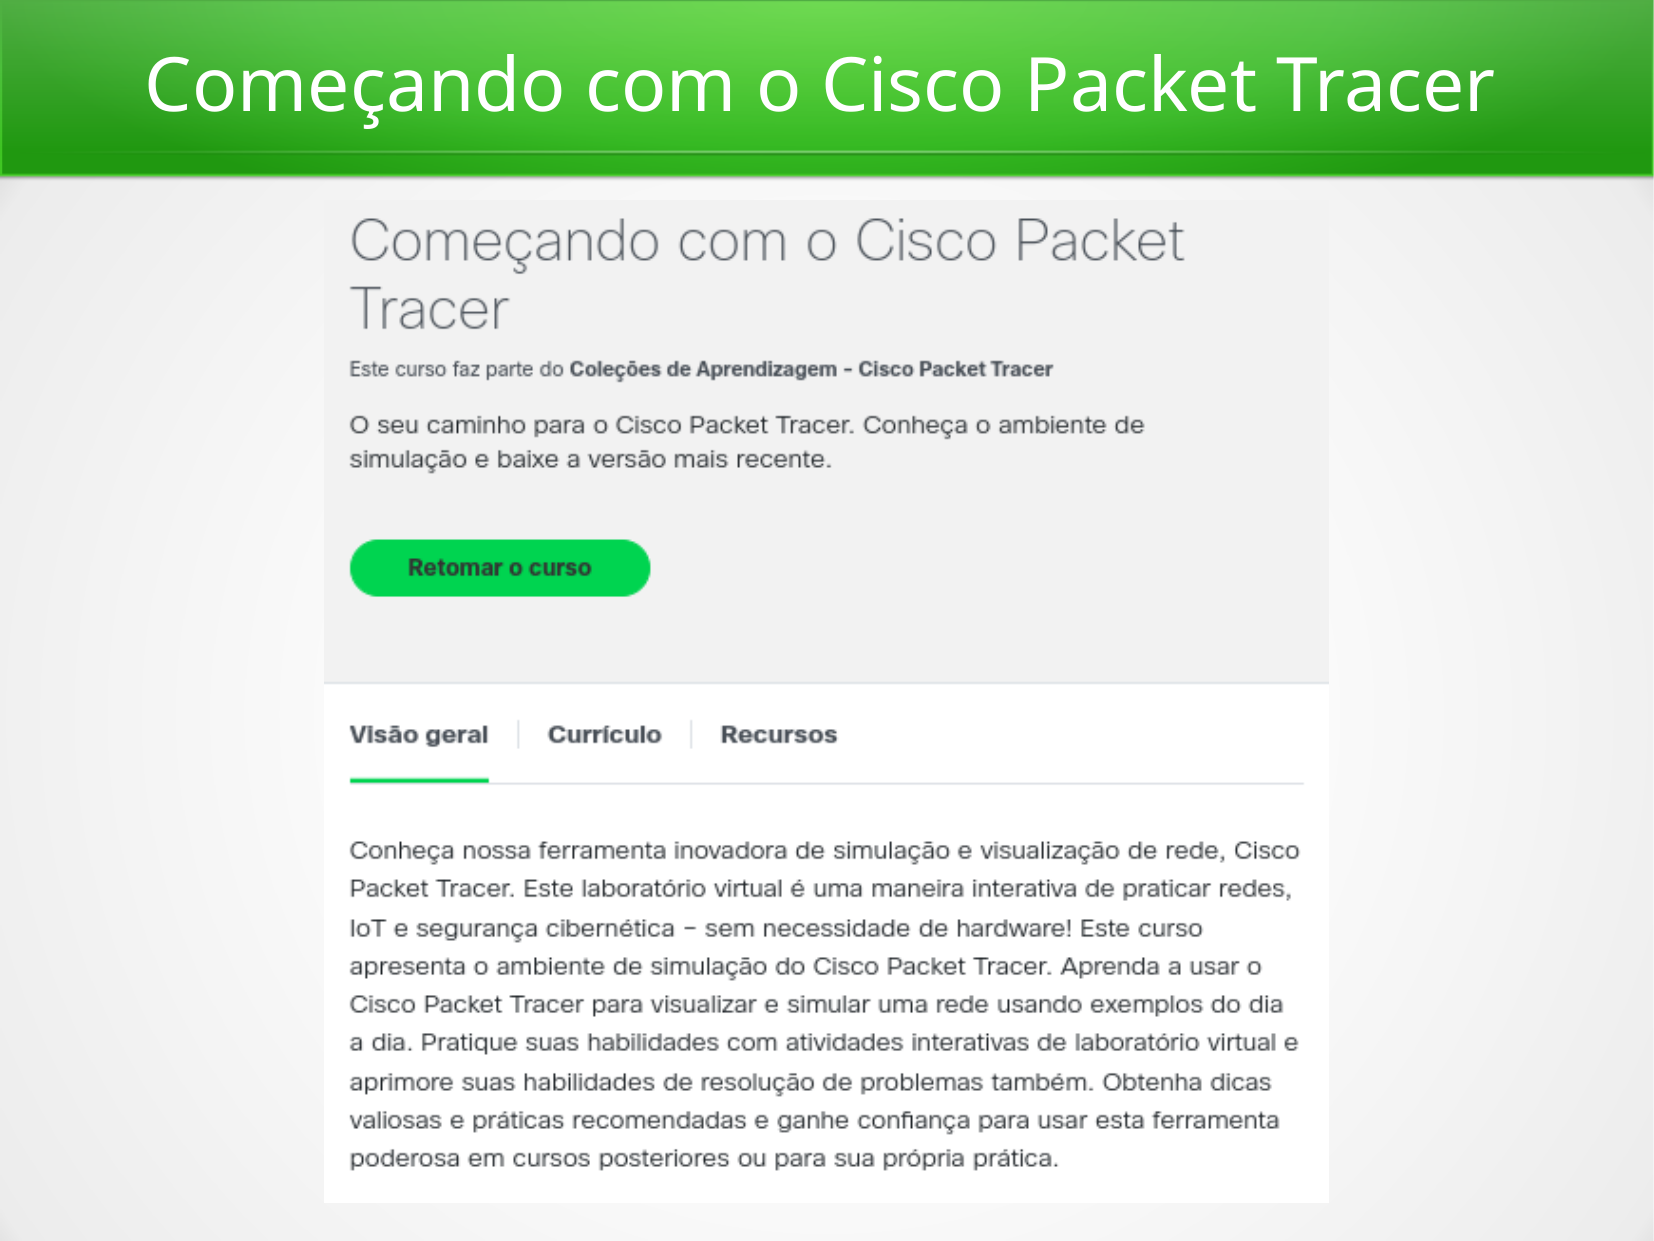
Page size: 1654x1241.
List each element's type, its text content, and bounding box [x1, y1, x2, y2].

title Começando com o Cisco Packet Tracer [82, 11, 1571, 154]
picture [0, 0, 1654, 1241]
